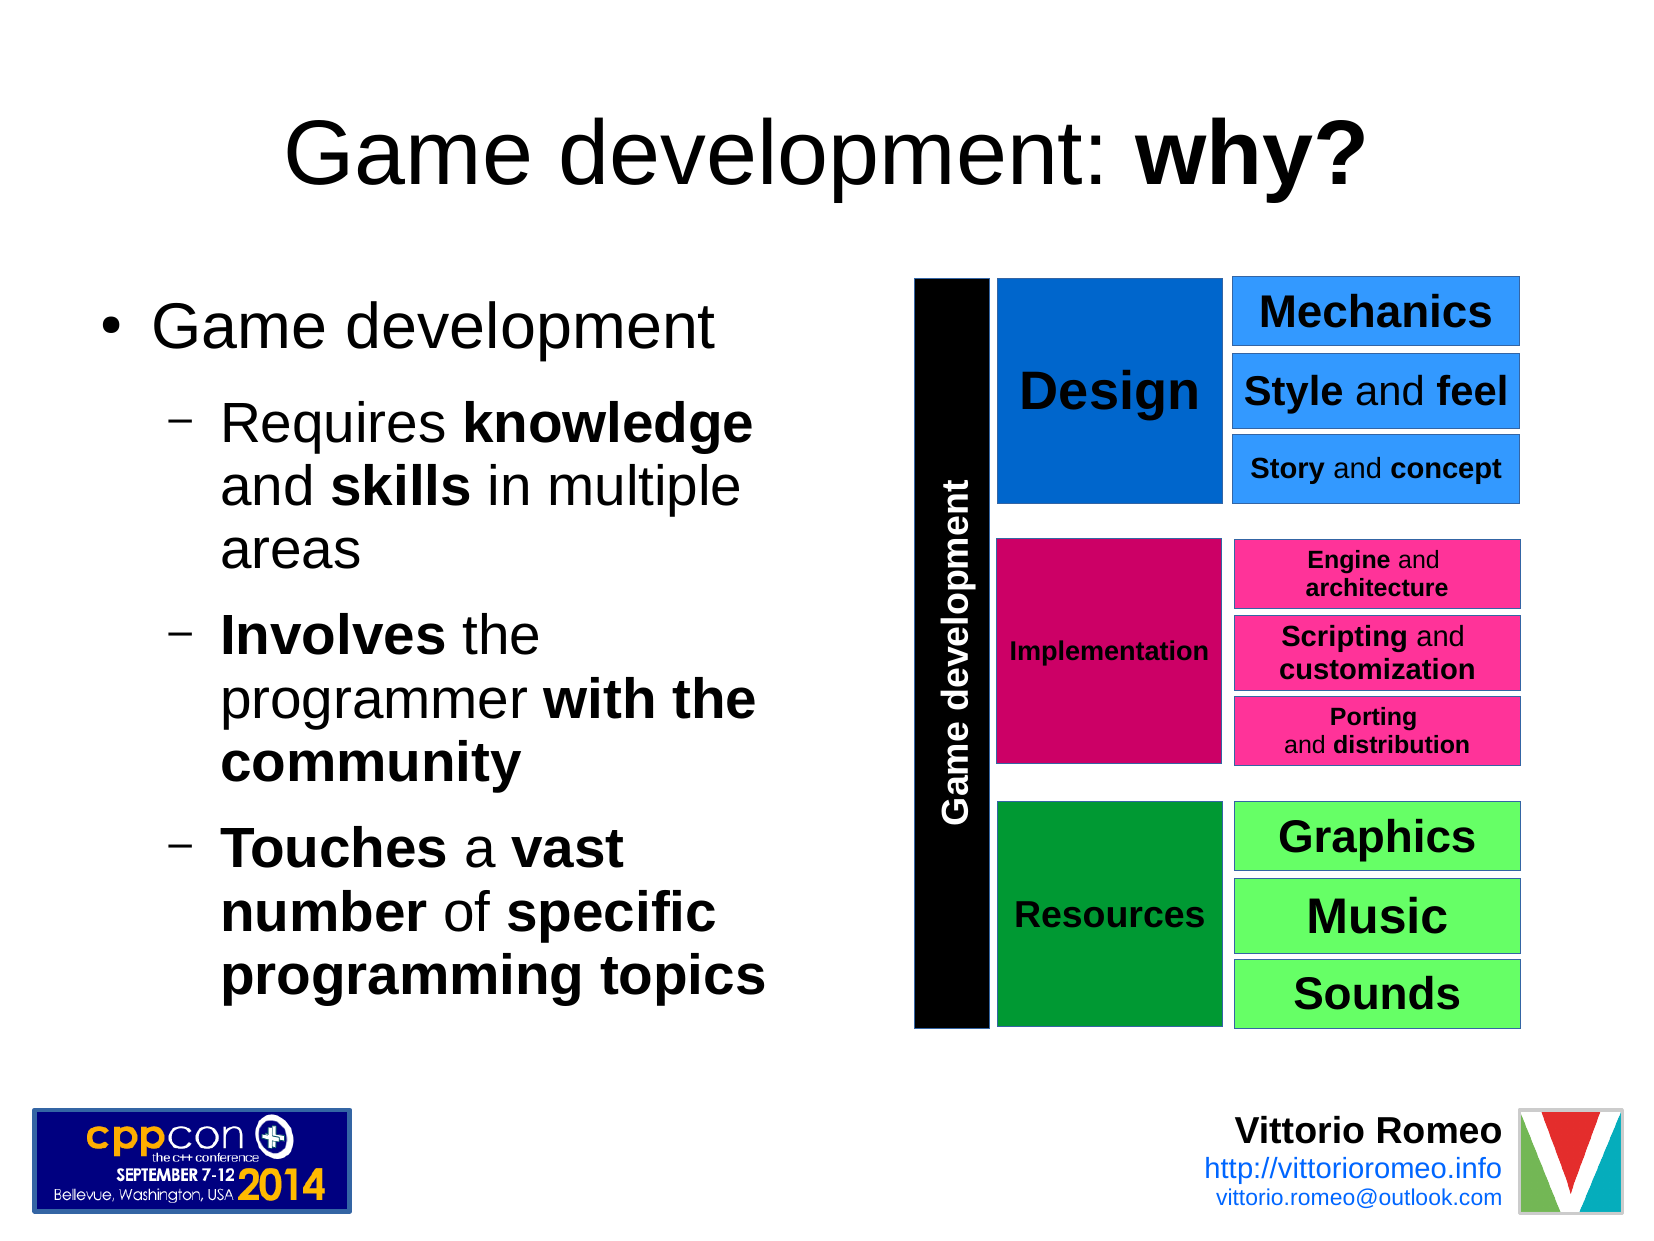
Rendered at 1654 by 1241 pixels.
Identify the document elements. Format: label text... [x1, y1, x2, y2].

text_box Implementation [996, 538, 1222, 764]
text_box Design [997, 278, 1223, 504]
text_box Engine and architecture [1234, 539, 1521, 609]
text_box Story and concept [1232, 434, 1520, 504]
text_box Game development [926, 465, 984, 841]
picture [54, 1114, 325, 1203]
text_box [914, 278, 990, 1029]
text_box Scripting and customization [1234, 615, 1521, 691]
list Game development Requires knowledge and skills in multiple areas Involves the programmer with the community Touches a vast number of specific programming topics [82, 290, 809, 1010]
title Game development: why? [82, 49, 1571, 257]
text_box Music [1234, 878, 1521, 954]
text_box Porting and distribution [1234, 696, 1521, 766]
text_box Resources [997, 801, 1223, 1027]
text_box Graphics [1234, 801, 1521, 871]
picture [1521, 1112, 1621, 1212]
text_box Style and feel [1232, 353, 1520, 429]
text_box Sounds [1234, 959, 1521, 1029]
text_box Mechanics [1232, 276, 1520, 346]
